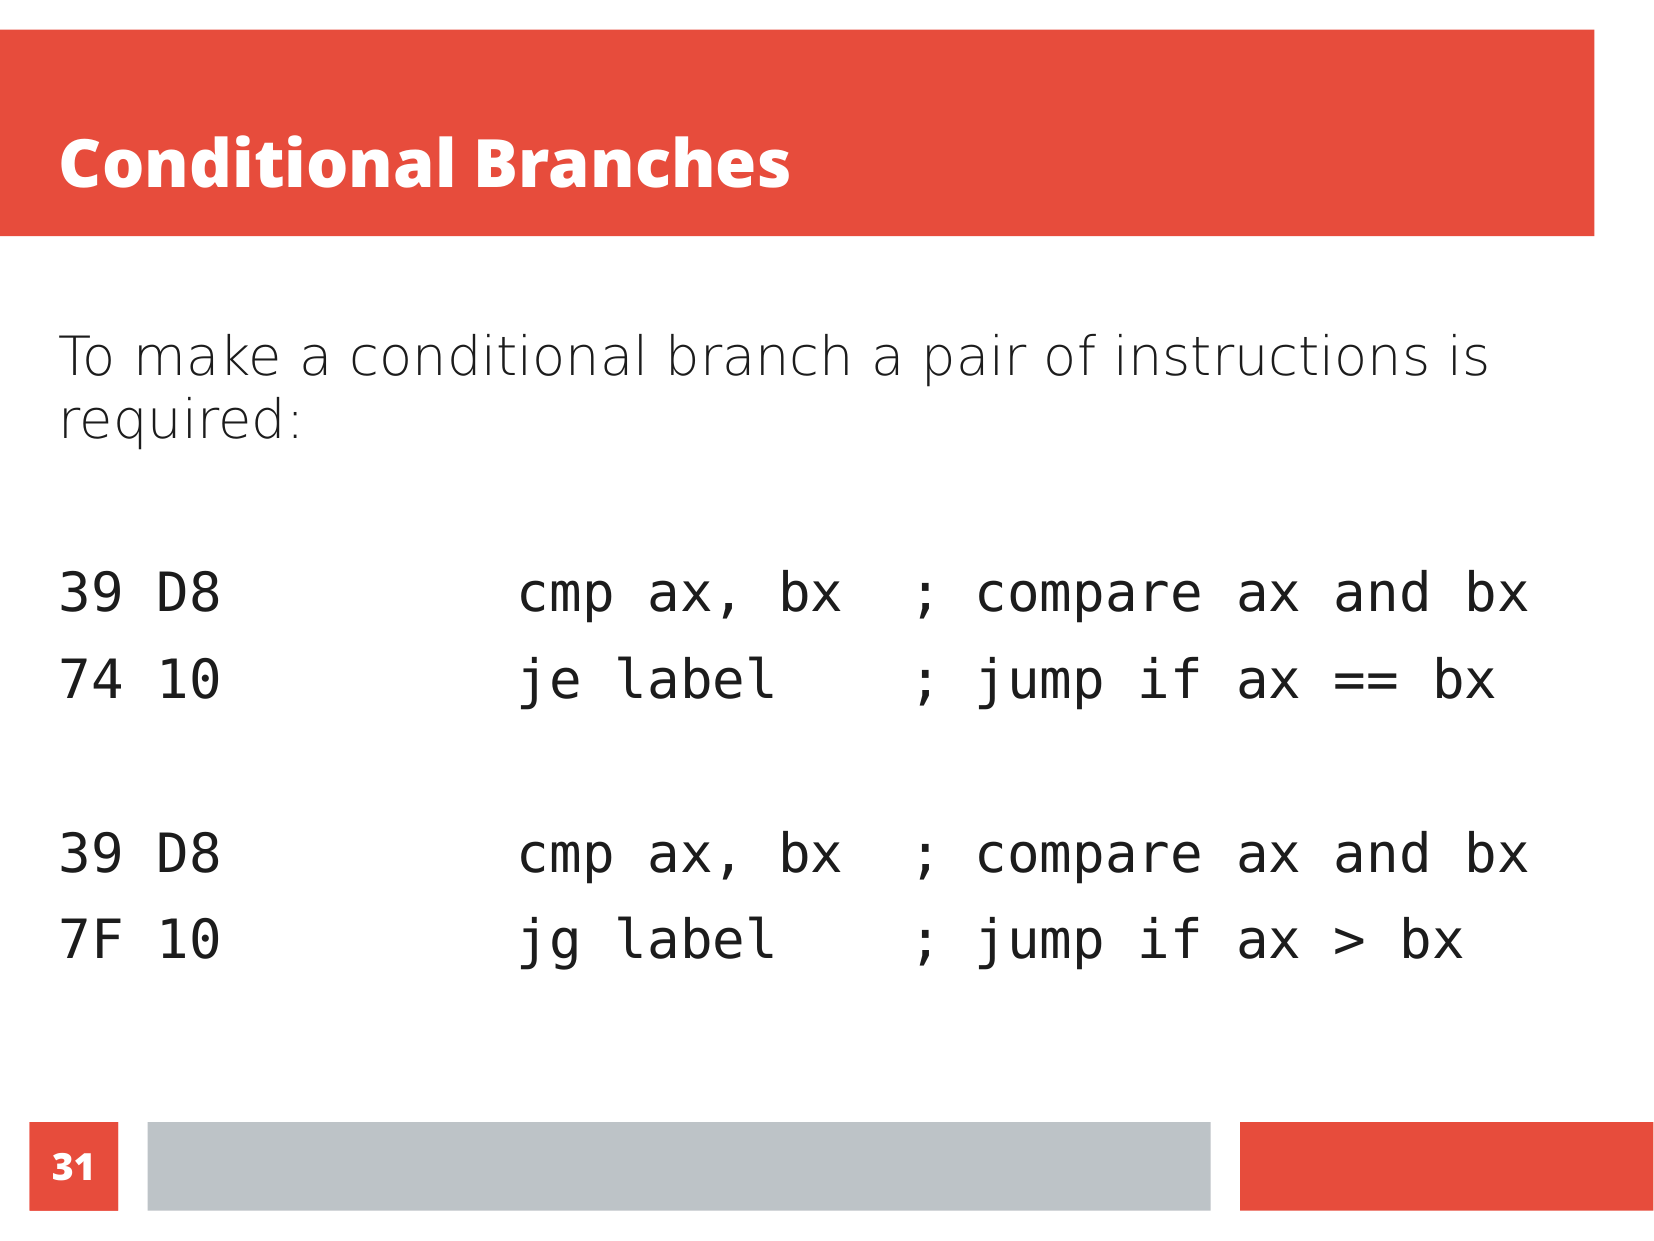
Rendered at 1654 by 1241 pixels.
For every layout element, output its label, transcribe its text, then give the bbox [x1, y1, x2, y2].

list To make a conditional branch a pair of instructions is required: 39 D8 cmp ax, bx ; compare ax and bx 74 10 je label ; jump if ax == bx 39 D8 cmp ax, bx ; compare ax and bx 7F 10 jg label ; jump if ax > bx [59, 324, 1565, 1093]
title Conditional Branches [59, 59, 1595, 207]
